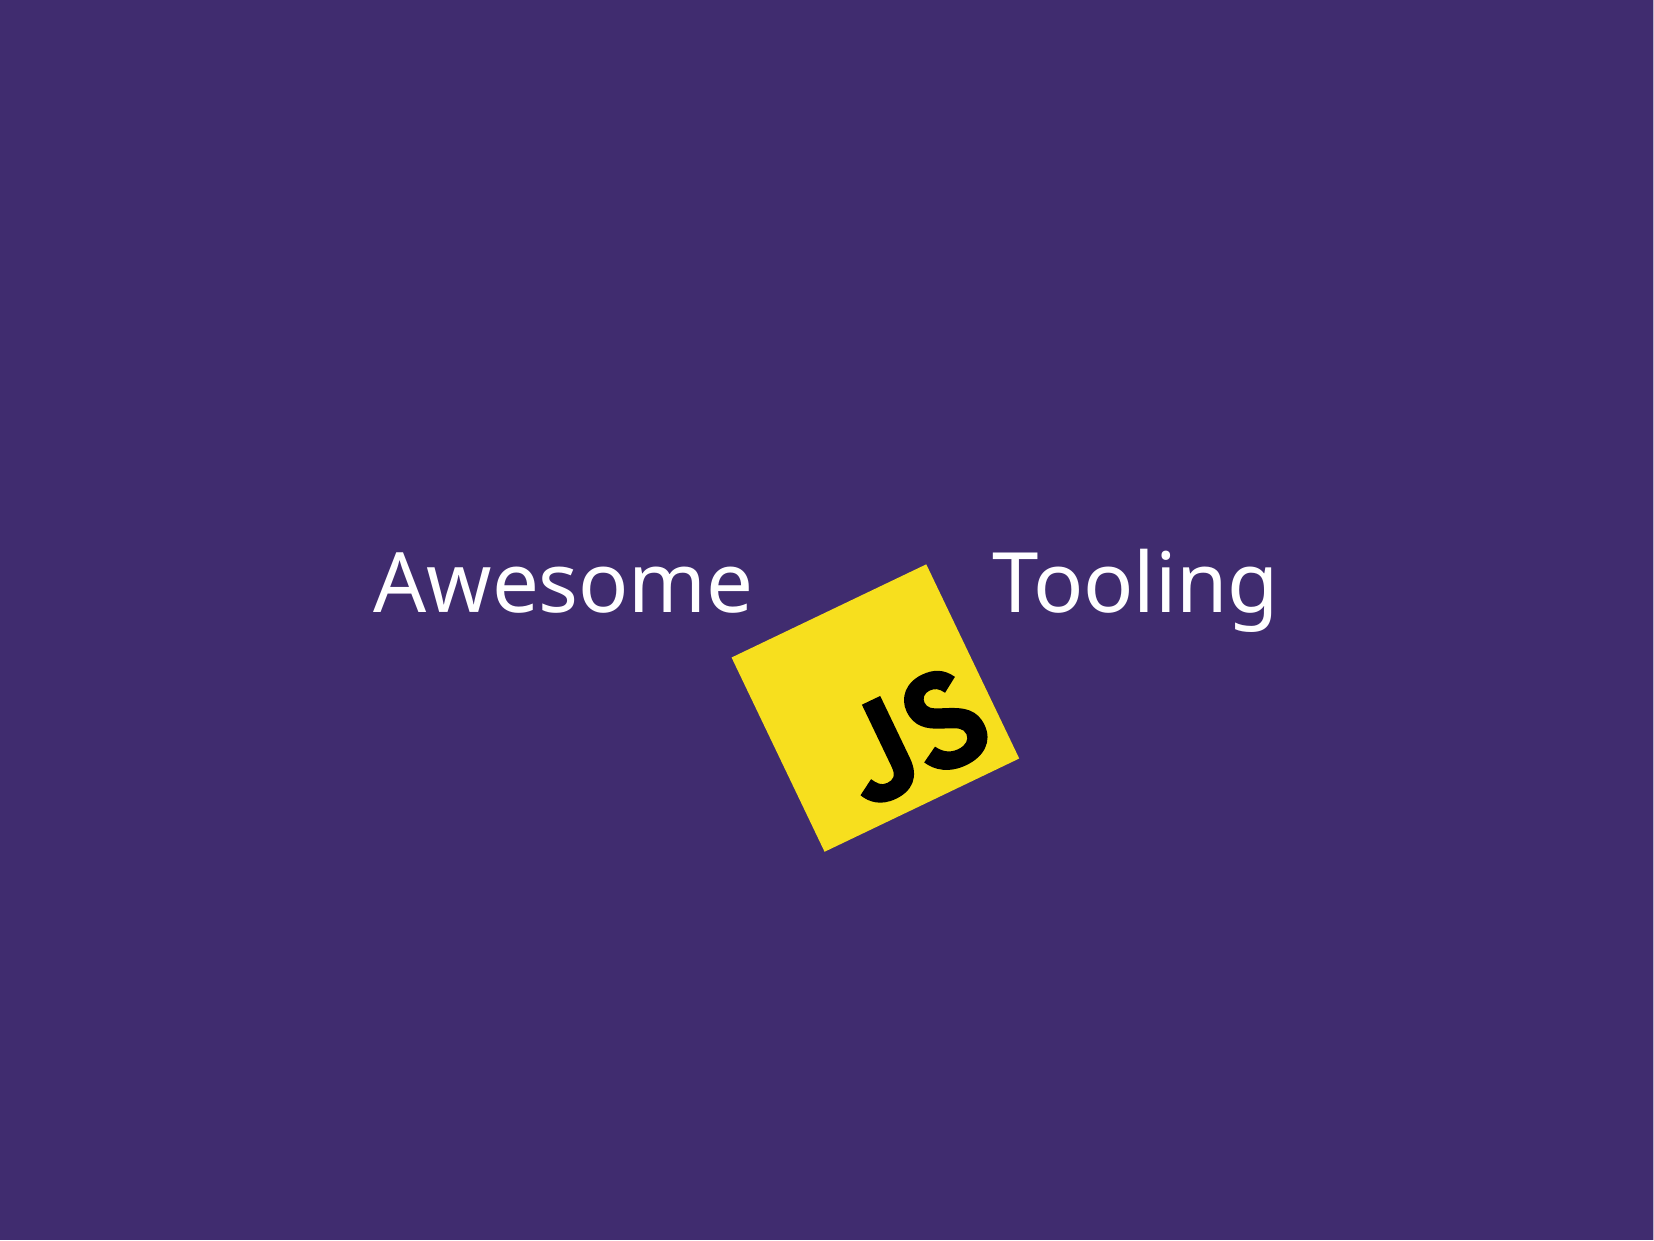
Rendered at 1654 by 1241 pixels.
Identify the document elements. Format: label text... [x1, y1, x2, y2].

picture [731, 564, 1020, 852]
subtitle Awesome Tooling [82, 49, 1571, 1111]
